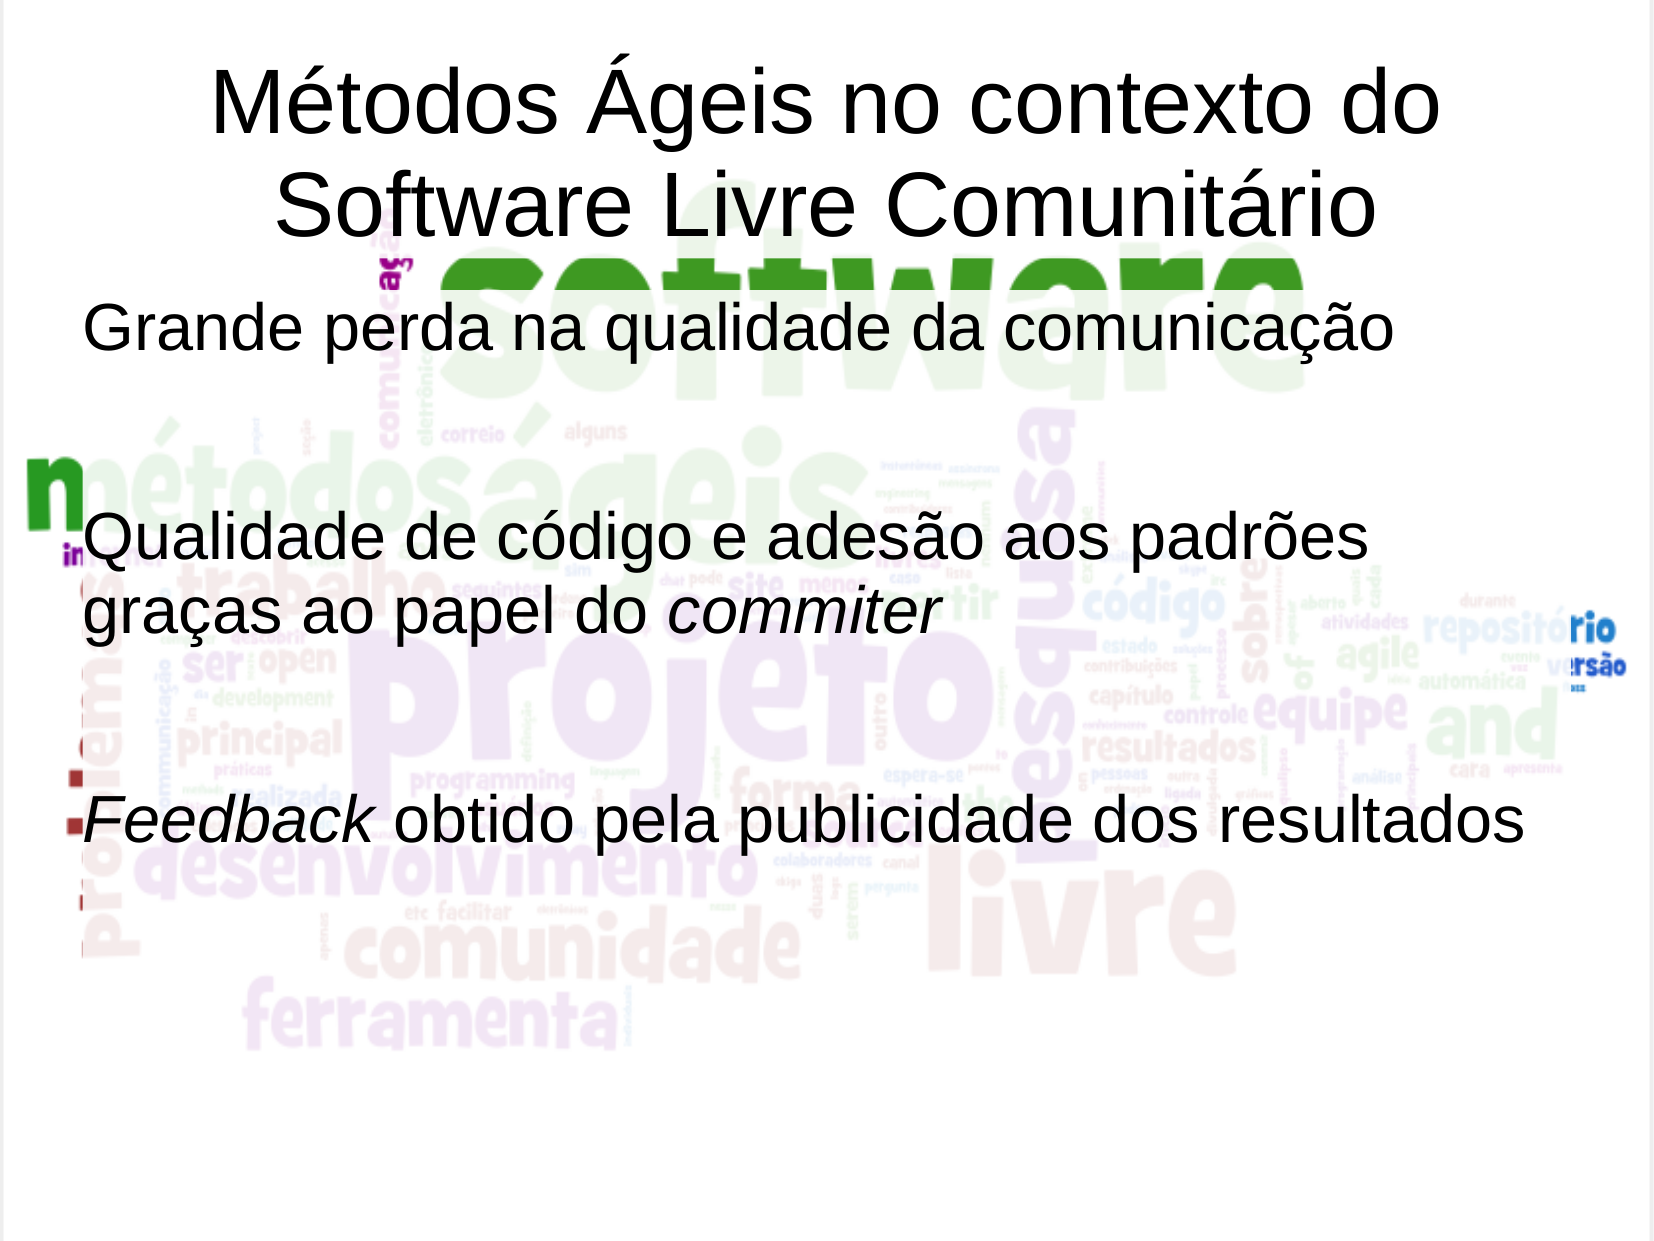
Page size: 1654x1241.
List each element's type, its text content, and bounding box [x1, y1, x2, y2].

title Métodos Ágeis no contexto do Software Livre Comunitário [82, 47, 1571, 259]
list Grande perda na qualidade da comunicação Qualidade de código e adesão aos padrões graças ao papel do commiter Feedback obtido pela publicidade dos resultados [82, 290, 1571, 1094]
picture [0, 0, 1654, 1241]
